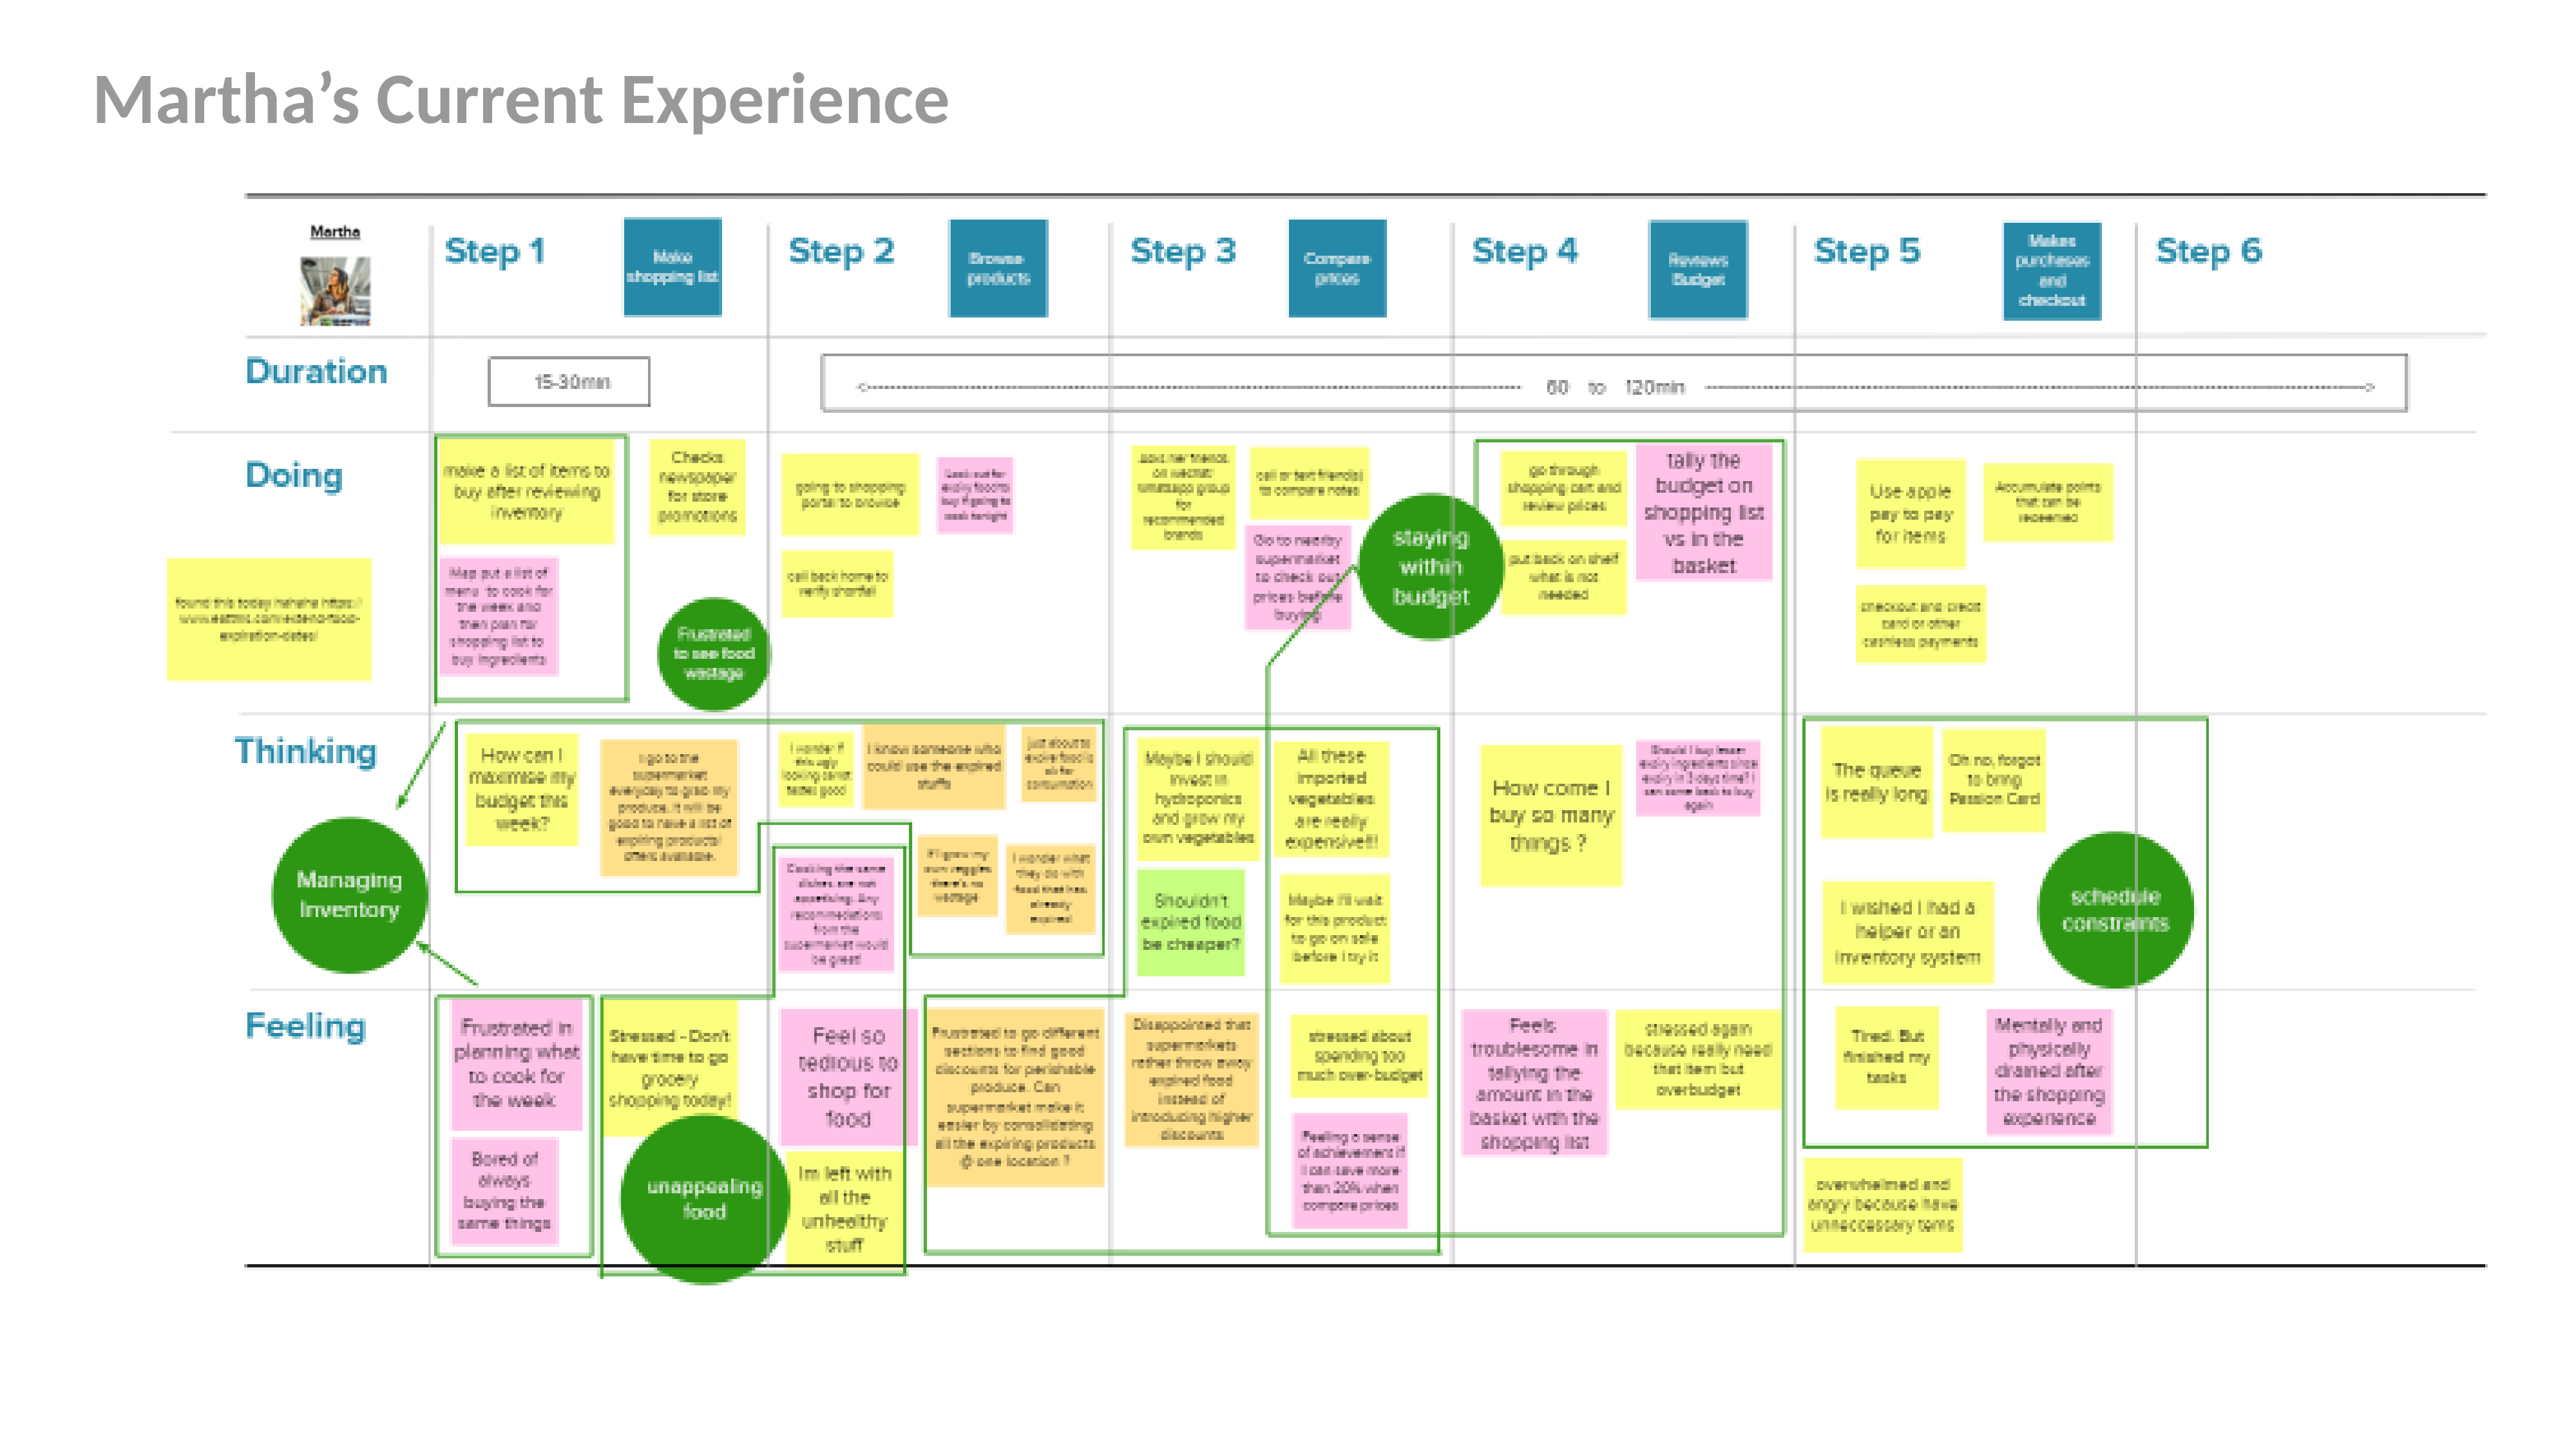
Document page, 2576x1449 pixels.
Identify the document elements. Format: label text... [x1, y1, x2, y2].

picture [144, 143, 2524, 1294]
text_box Martha’s Current Experience [82, 46, 961, 143]
